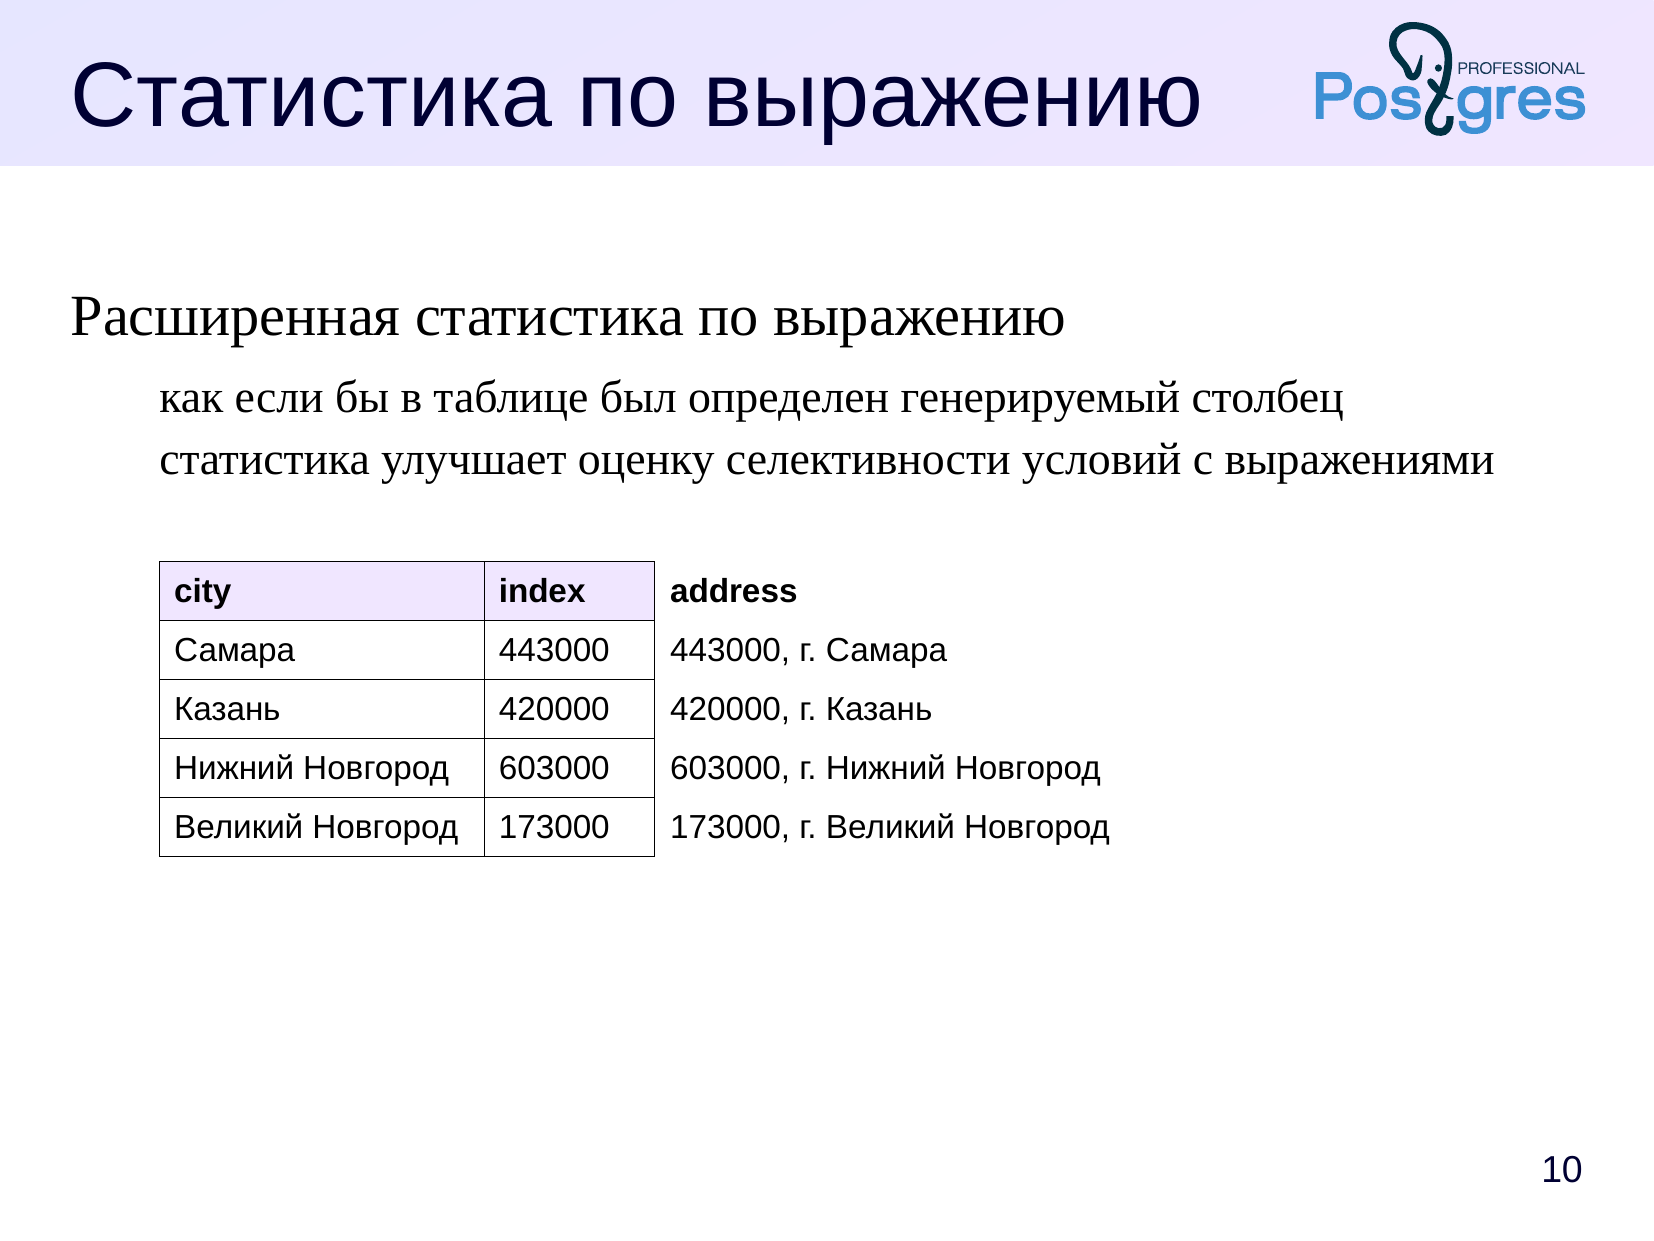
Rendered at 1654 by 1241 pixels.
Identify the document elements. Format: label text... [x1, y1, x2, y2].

text_box 420000 [484, 680, 655, 738]
text_box Нижний Новгород [159, 738, 484, 797]
text_box address [655, 561, 1141, 621]
text_box 443000, г. Самара [655, 621, 1141, 680]
text_box index [484, 561, 655, 621]
text_box 603000, г. Нижний Новгород [655, 738, 1141, 797]
text_box 420000, г. Казань [655, 680, 1141, 738]
text_box Казань [159, 680, 484, 738]
title Статистика по выражению [70, 43, 1241, 249]
text_box 173000 [484, 797, 655, 857]
text_box 173000, г. Великий Новгород [655, 797, 1141, 857]
text_box 603000 [484, 738, 655, 797]
text_box Самара [159, 621, 484, 680]
text_box city [159, 561, 484, 621]
text_box 443000 [484, 621, 655, 680]
text_box Великий Новгород [159, 797, 484, 857]
list Расширенная статистика по выражению как если бы в таблице был определен генерируемый столбец статистика улучшает оценку селективности условий с выражениями [70, 283, 1583, 1141]
